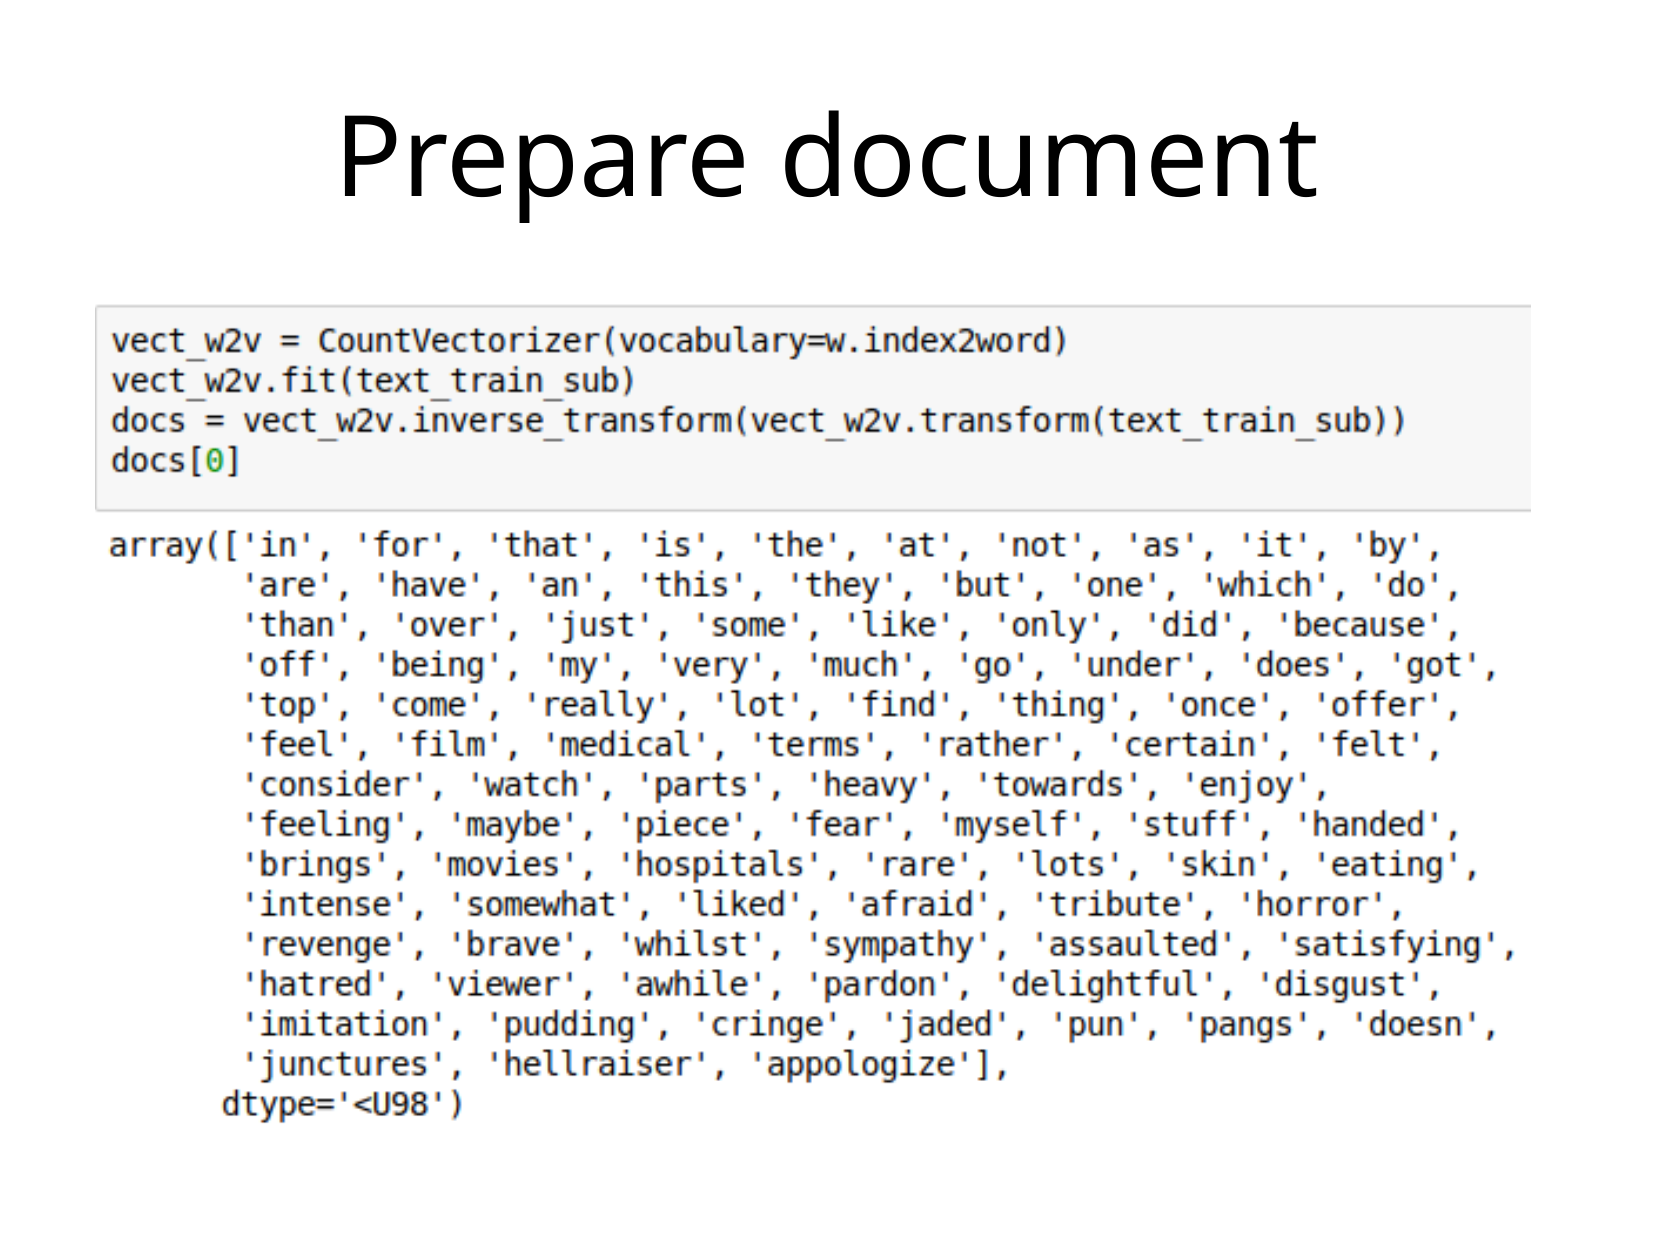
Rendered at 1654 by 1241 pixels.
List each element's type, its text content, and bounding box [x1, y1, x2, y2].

title Prepare document [82, 49, 1571, 257]
picture [95, 301, 1531, 1156]
